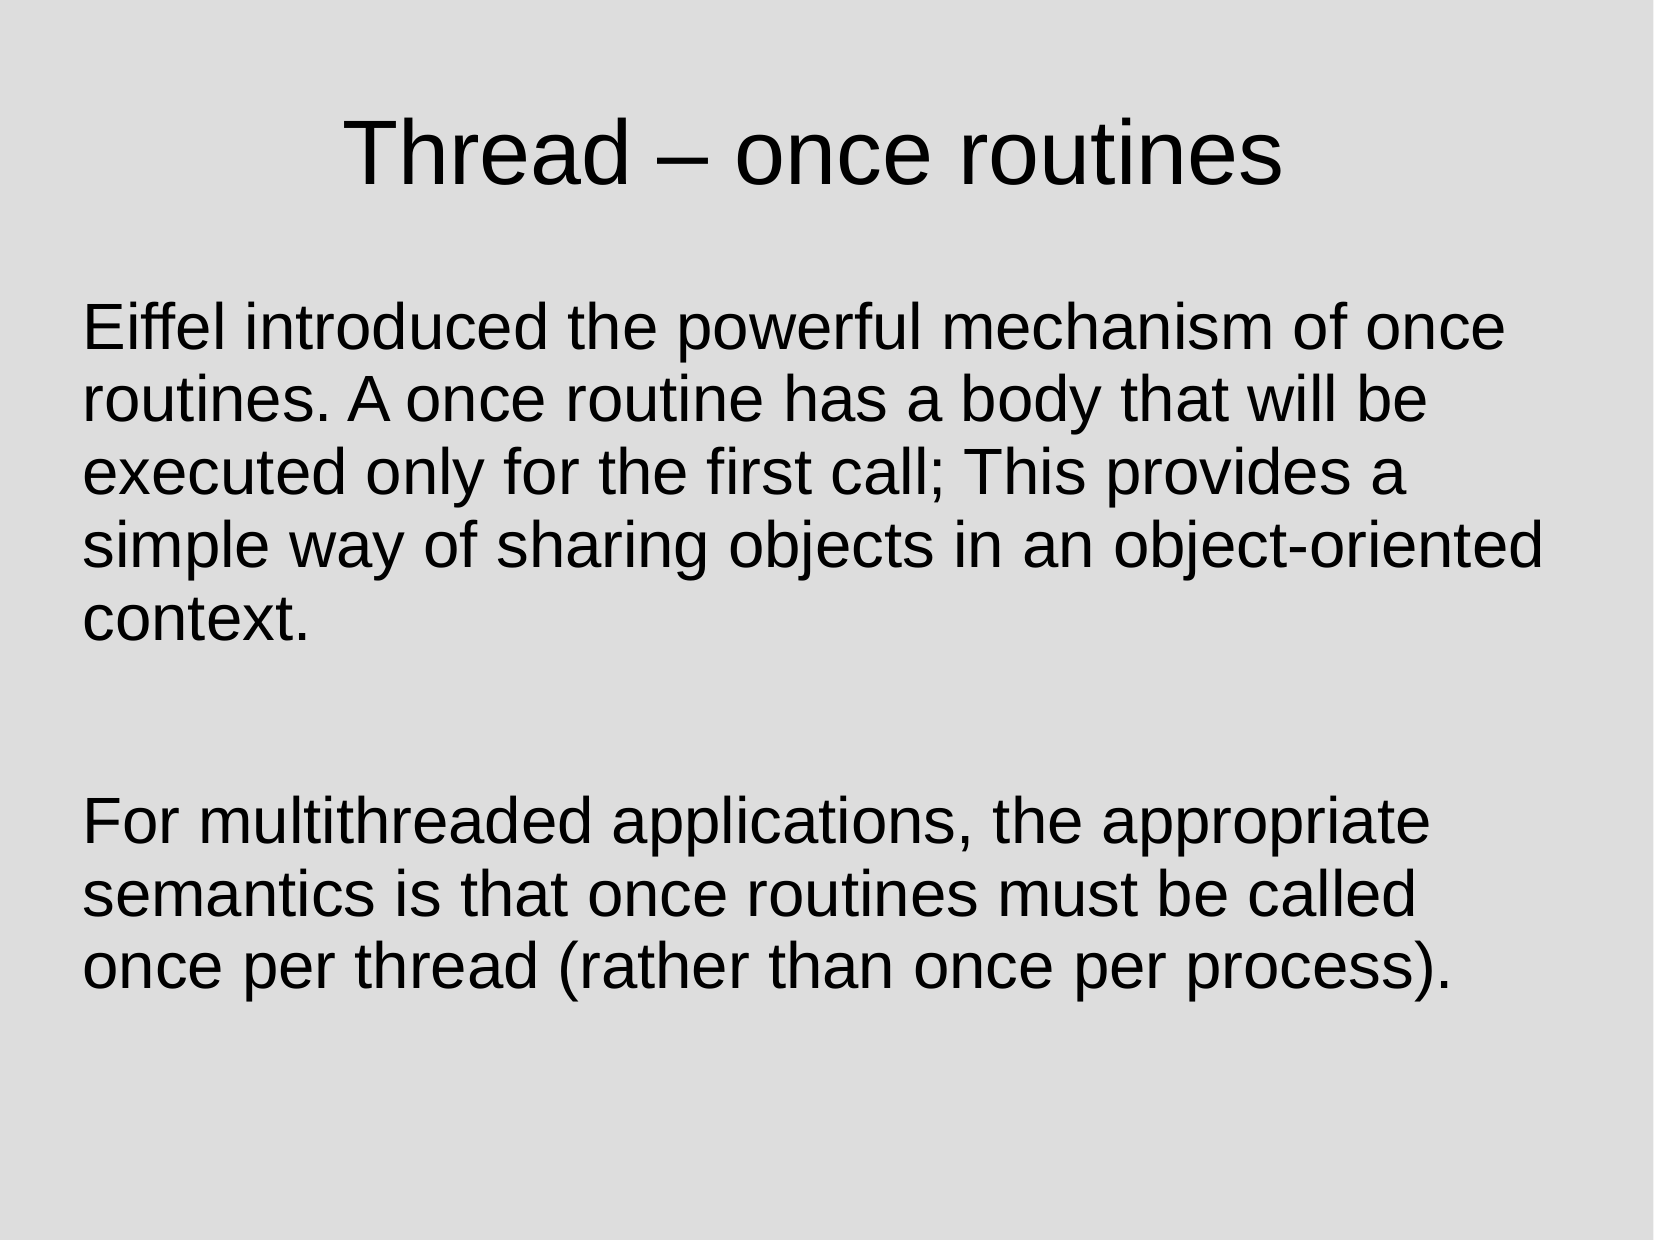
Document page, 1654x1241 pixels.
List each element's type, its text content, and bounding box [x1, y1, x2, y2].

title Thread – once routines [82, 49, 1571, 257]
list Eiffel introduced the powerful mechanism of once routines. A once routine has a body that will be executed only for the first call; This provides a simple way of sharing objects in an object-oriented context. For multithreaded applications, the appropriate semantics is that once routines must be called once per thread (rather than once per process). [82, 290, 1571, 1010]
